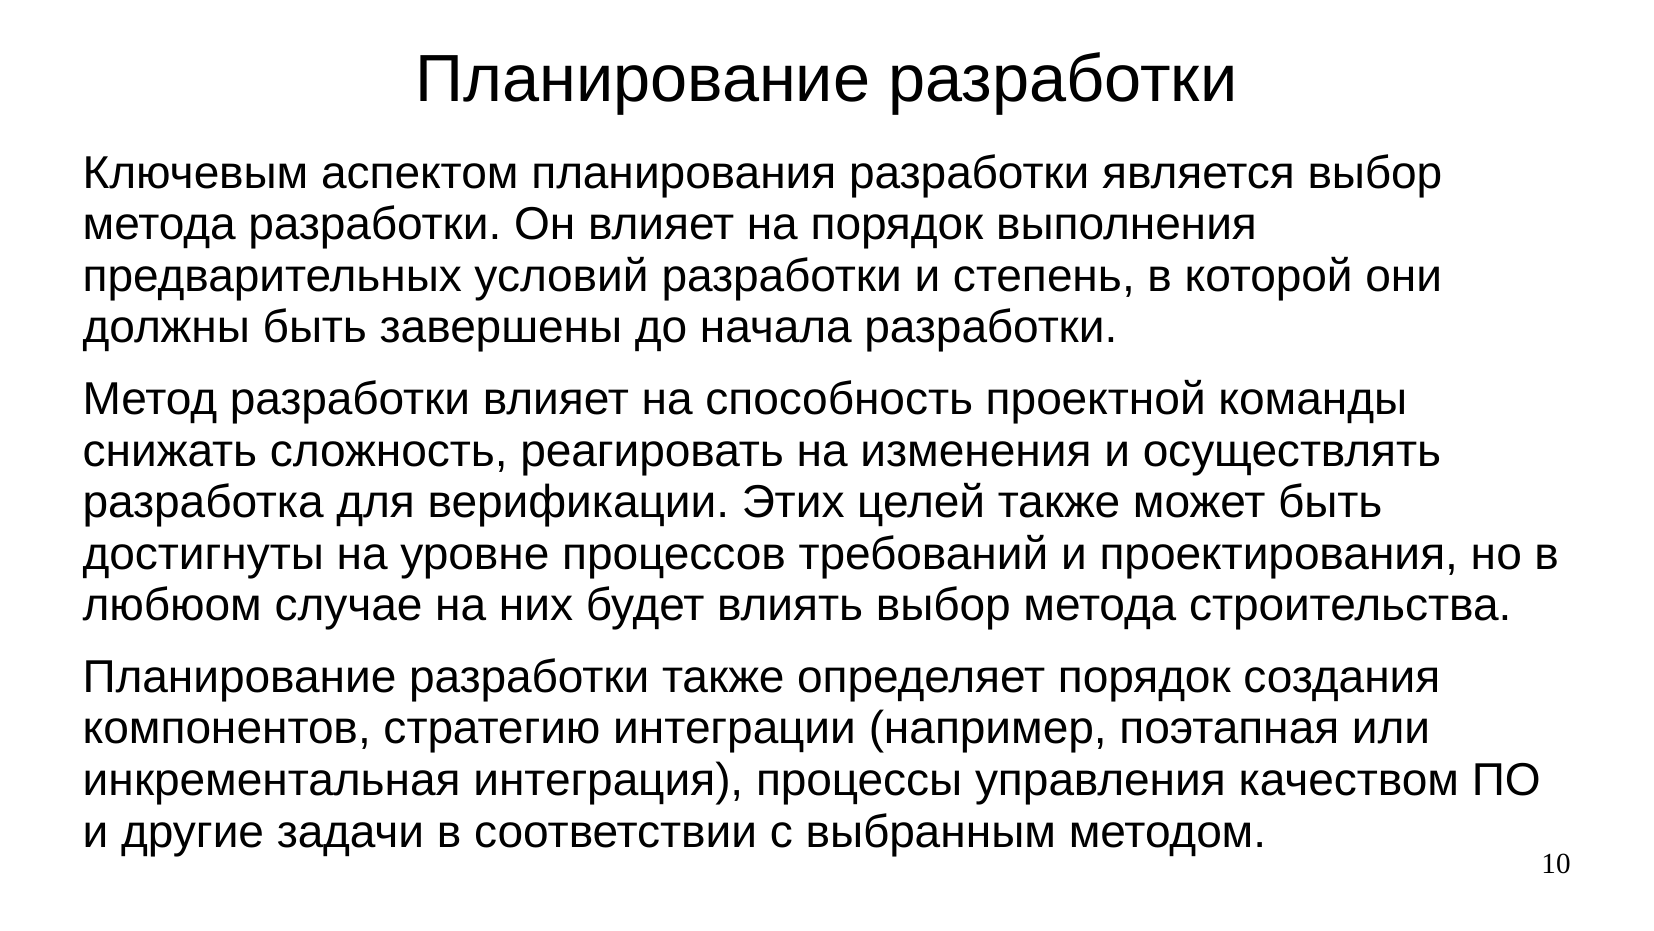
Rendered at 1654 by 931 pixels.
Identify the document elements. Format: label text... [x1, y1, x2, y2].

title Планирование разработки [82, 37, 1571, 120]
list Ключевым аспектом планирования разработки является выбор метода разработки. Он влияет на порядок выполнения предварительных условий разработки и степень, в которой они должны быть завершены до начала разработки. Метод разработки влияет на способность проектной команды снижать сложность, реагировать на изменения и осуществлять разработка для верификации. Этих целей также может быть достигнуты на уровне процессов требований и проектирования, но в любюом случае на них будет влиять выбор метода строительства. Планирование разработки также определяет порядок создания компонентов, стратегию интеграции (например, поэтапная или инкрементальная интеграция), процессы управления качеством ПО и другие задачи в соответствии с выбранным методом. [82, 146, 1571, 876]
